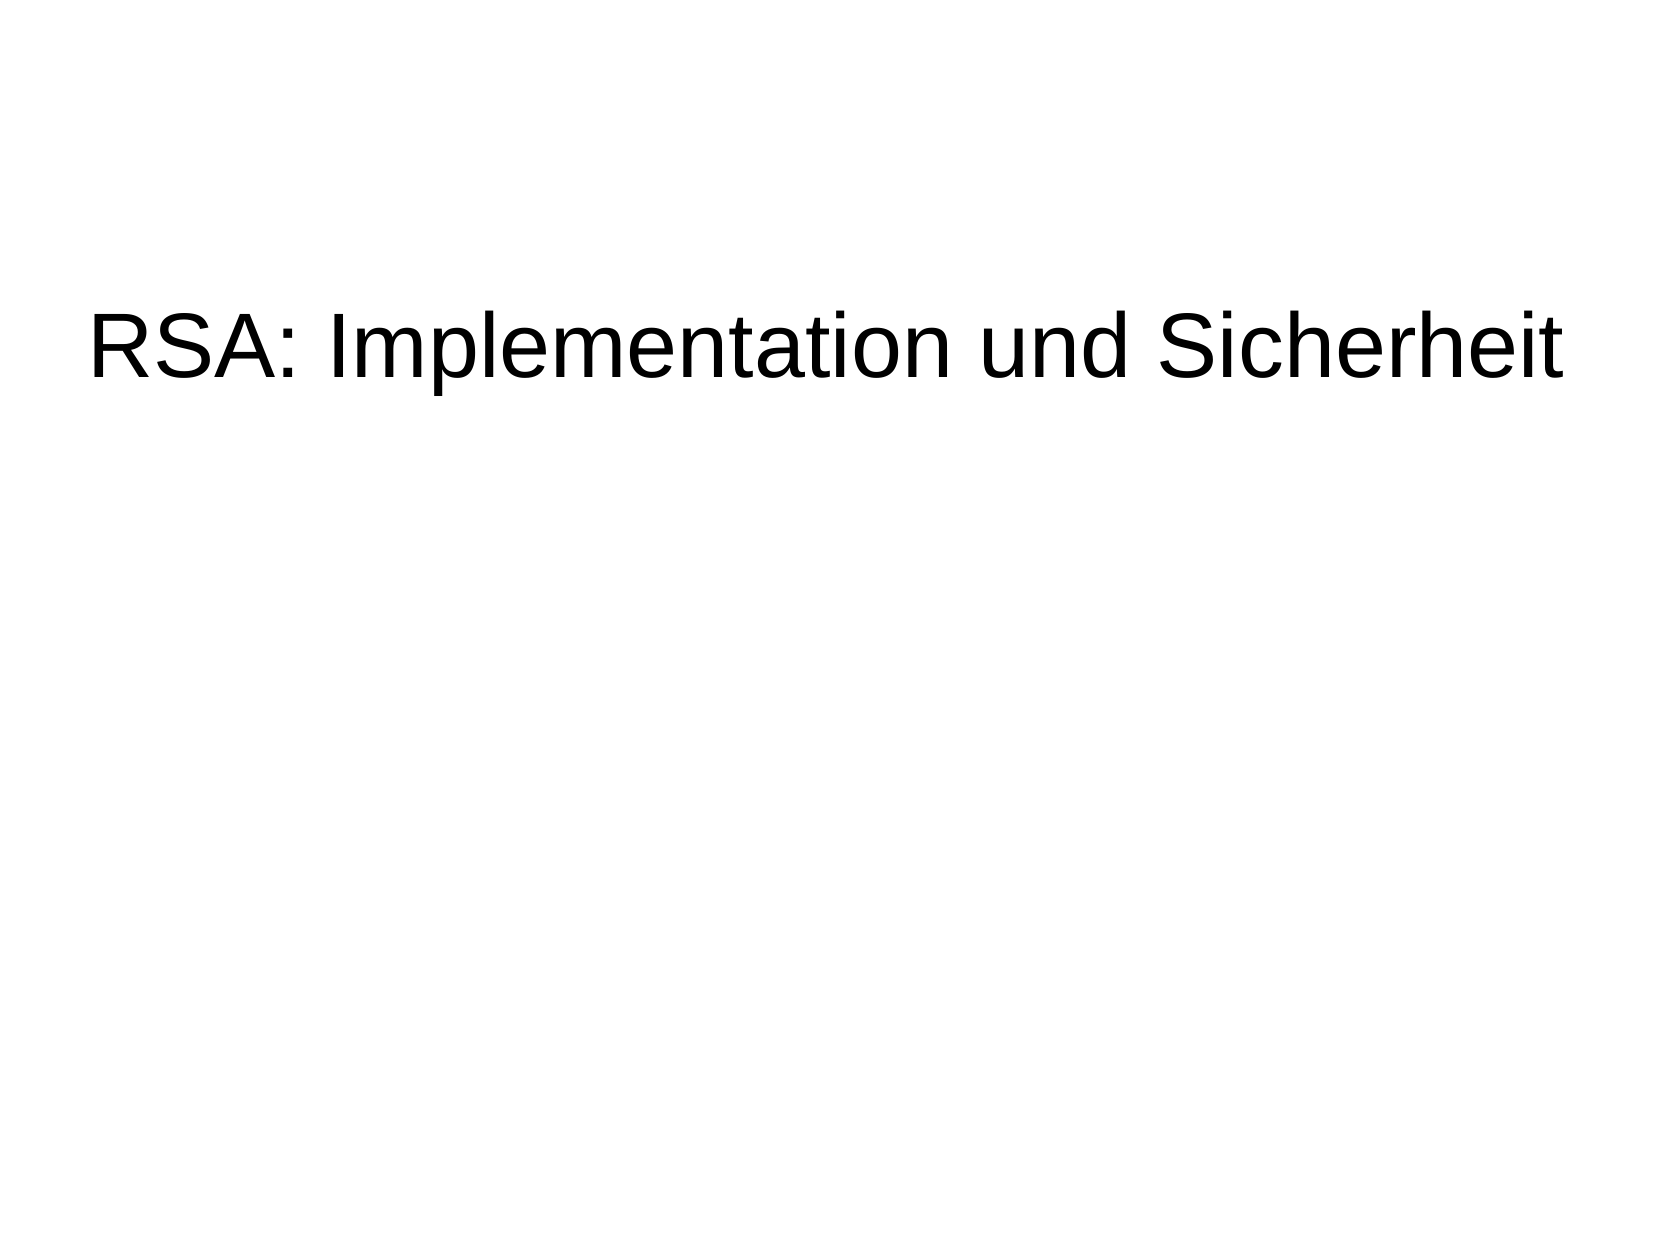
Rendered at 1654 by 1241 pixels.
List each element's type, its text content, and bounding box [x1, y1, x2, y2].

title RSA: Implementation und Sicherheit [82, 241, 1571, 449]
